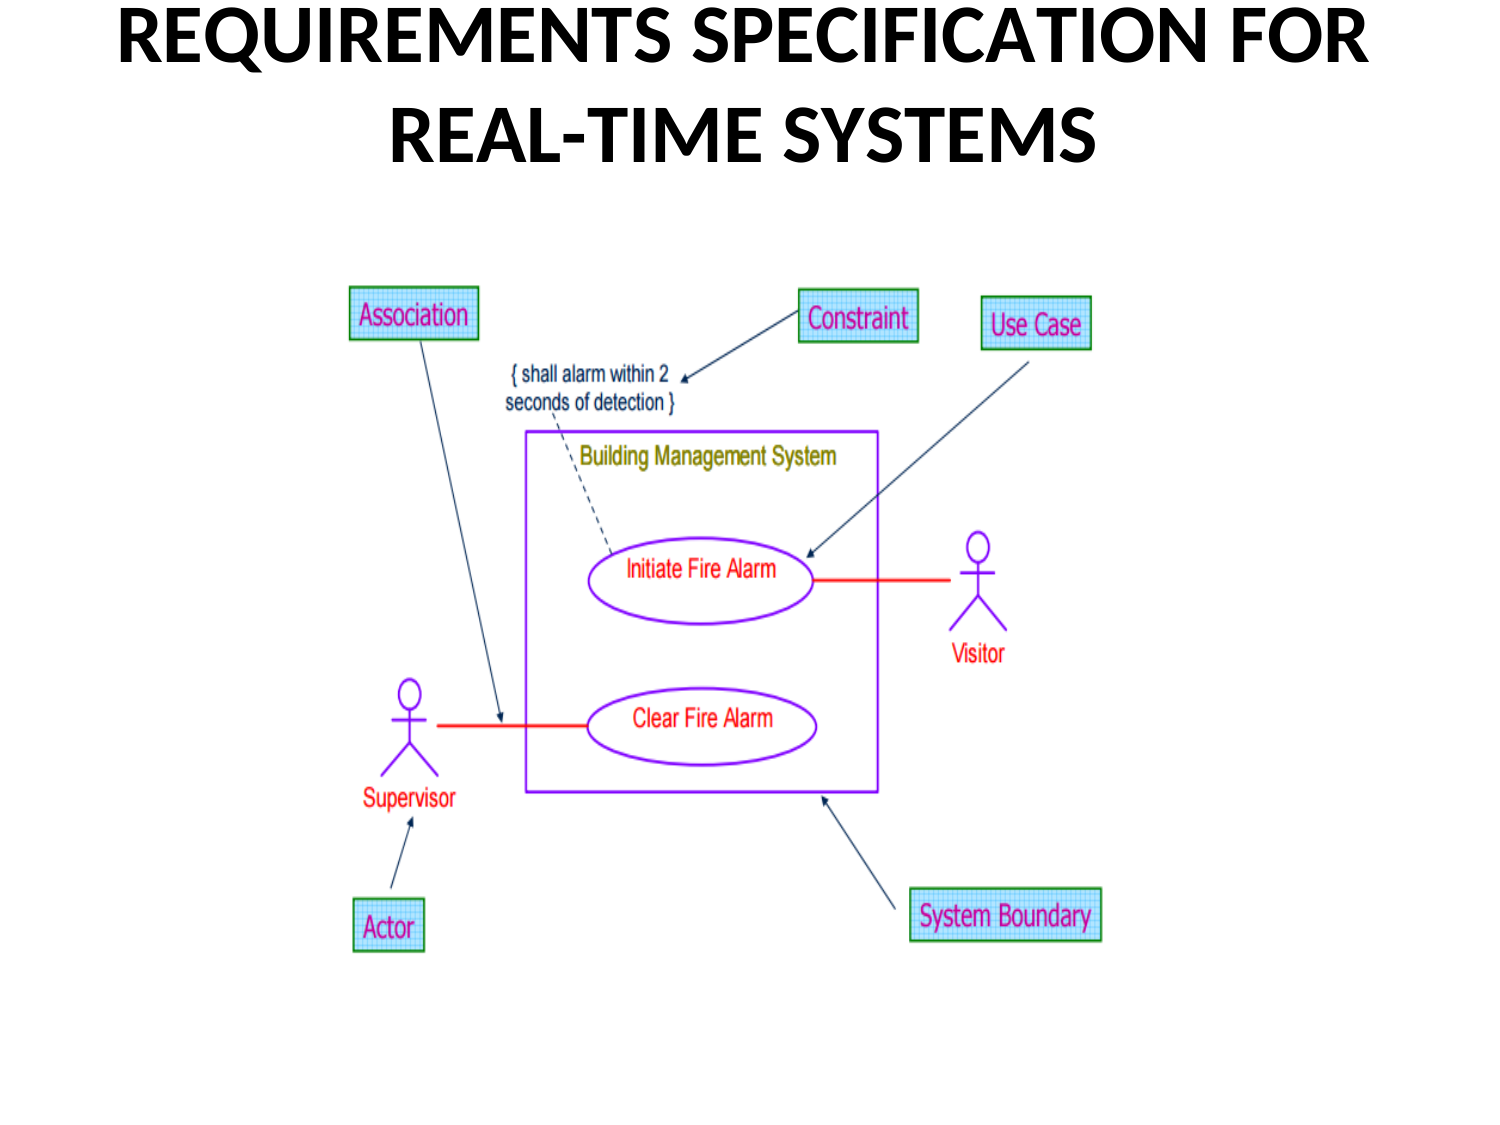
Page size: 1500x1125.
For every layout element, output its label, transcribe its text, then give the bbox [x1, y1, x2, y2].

title REQUIREMENTS SPECIFICATION FOR REAL-TIME SYSTEMS [0, 21, 1488, 238]
picture [312, 256, 1123, 993]
